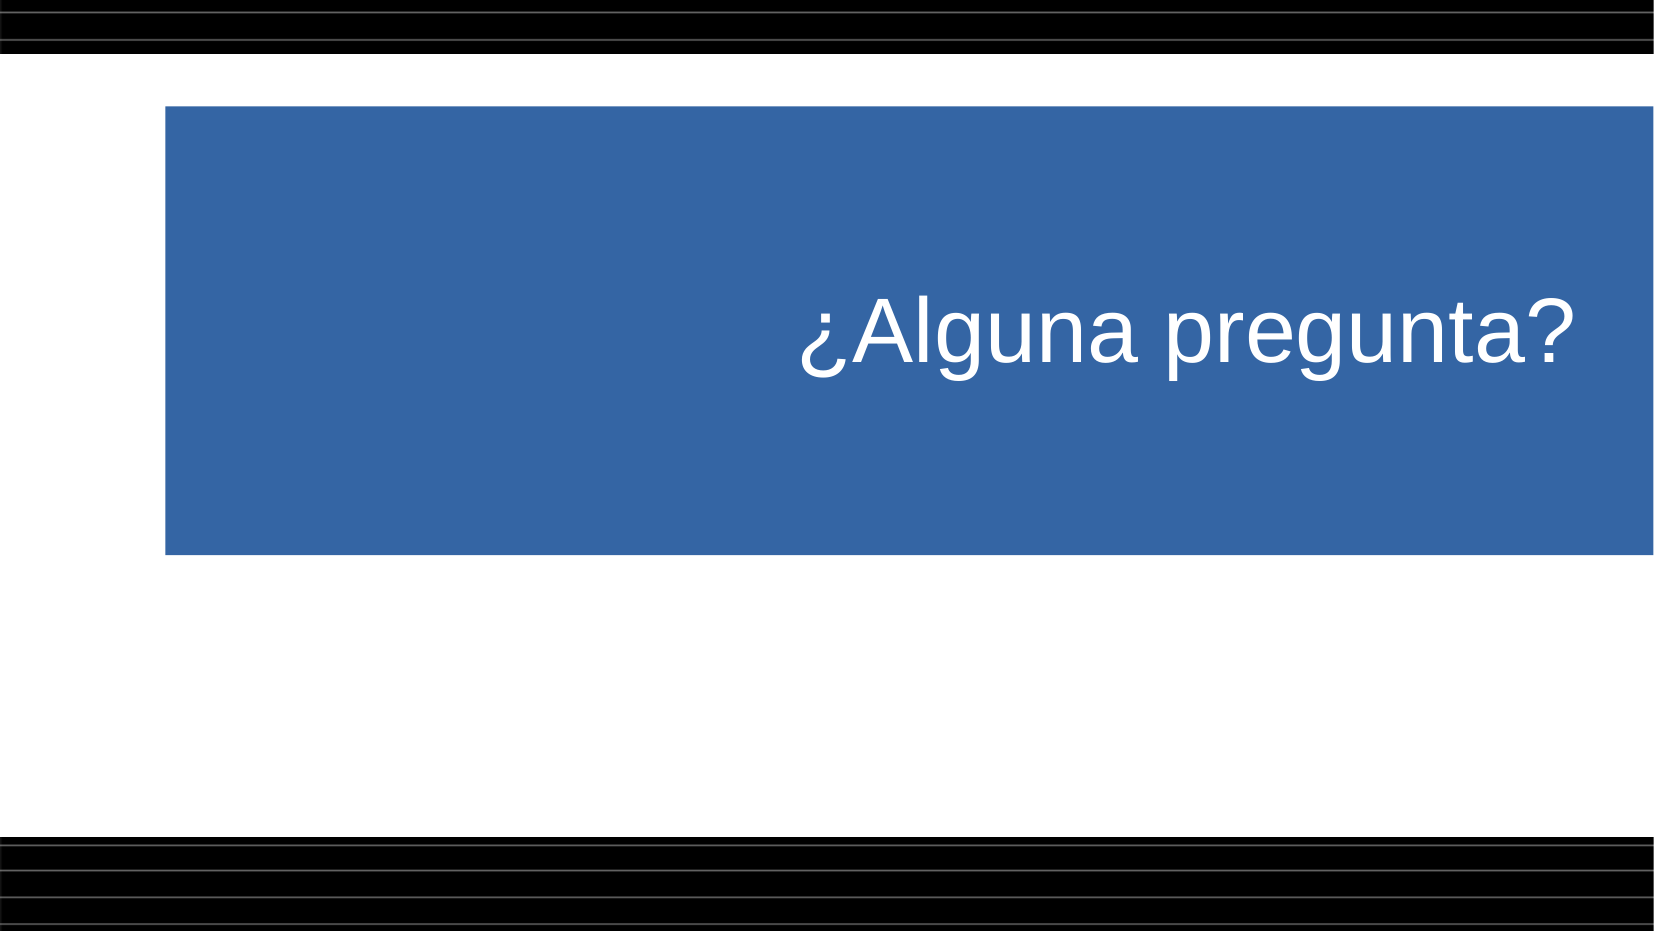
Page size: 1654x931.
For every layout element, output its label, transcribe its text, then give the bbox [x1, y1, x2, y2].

title ¿Alguna pregunta? [165, 106, 1654, 556]
picture [0, 837, 1654, 931]
picture [0, 0, 1654, 54]
